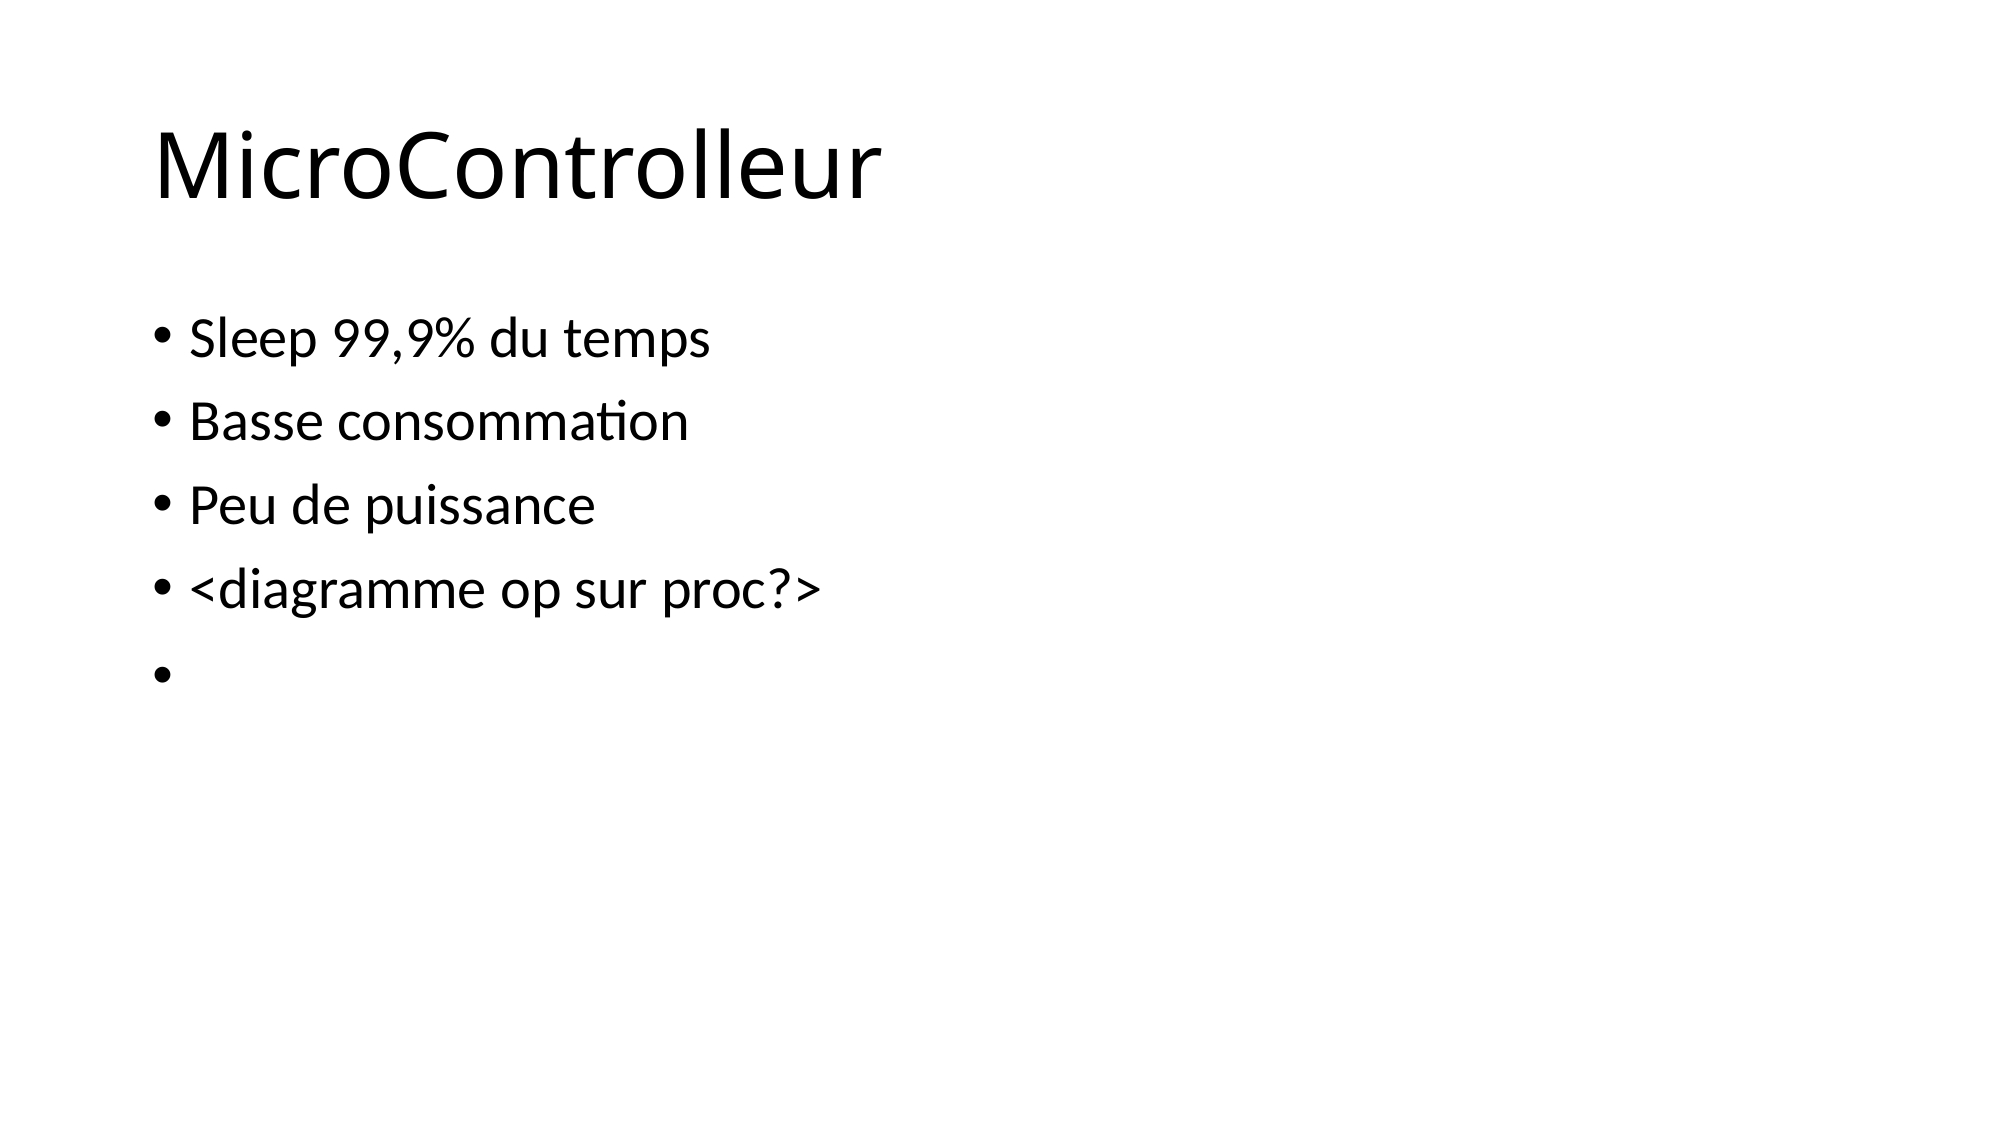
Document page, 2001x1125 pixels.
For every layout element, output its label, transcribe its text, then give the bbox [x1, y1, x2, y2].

title MicroControlleur [137, 59, 1863, 278]
list Sleep 99,9% du temps Basse consommation Peu de puissance <diagramme op sur proc?> [137, 299, 1863, 1014]
